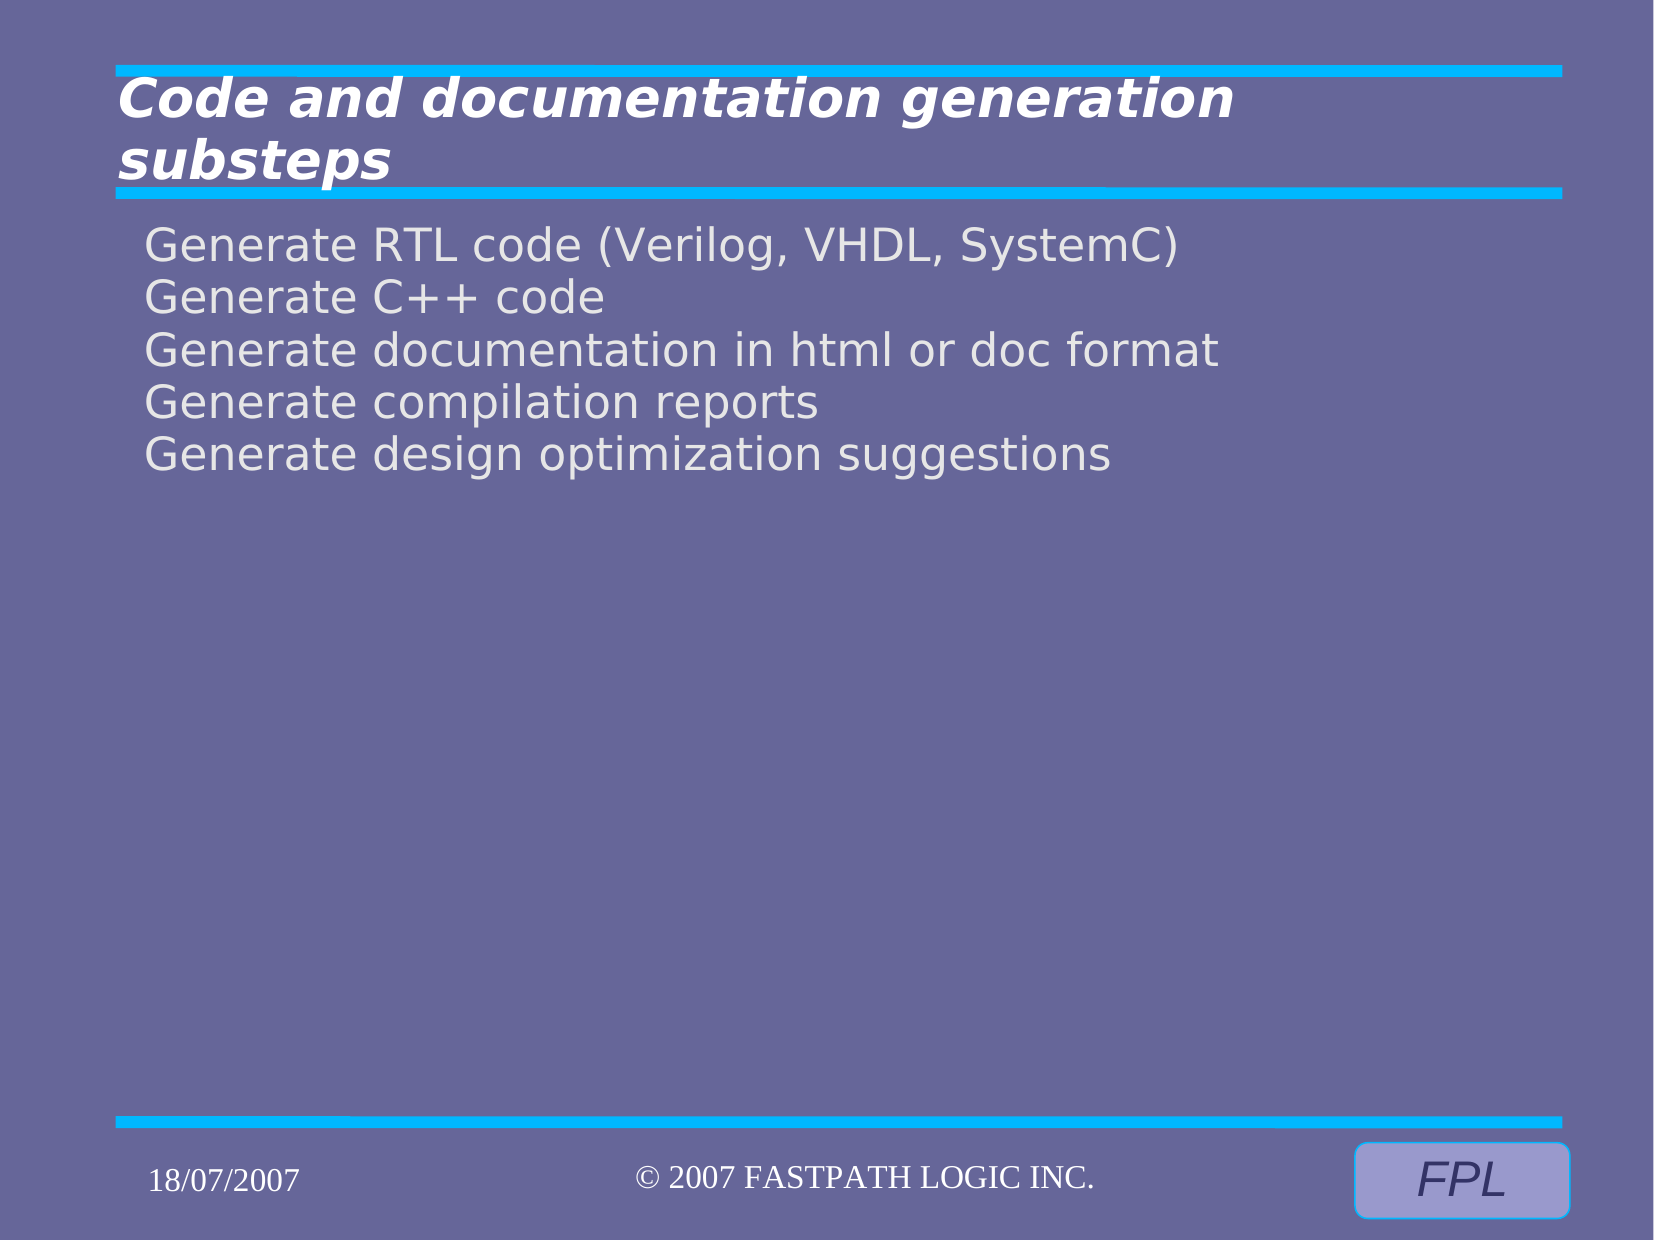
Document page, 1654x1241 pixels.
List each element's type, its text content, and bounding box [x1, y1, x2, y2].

title Code and documentation generation substeps [118, 41, 1531, 219]
list Generate RTL code (Verilog, VHDL, SystemC) Generate C++ code Generate documentation in html or doc format Generate compilation reports Generate design optimization suggestions [126, 219, 1566, 1132]
